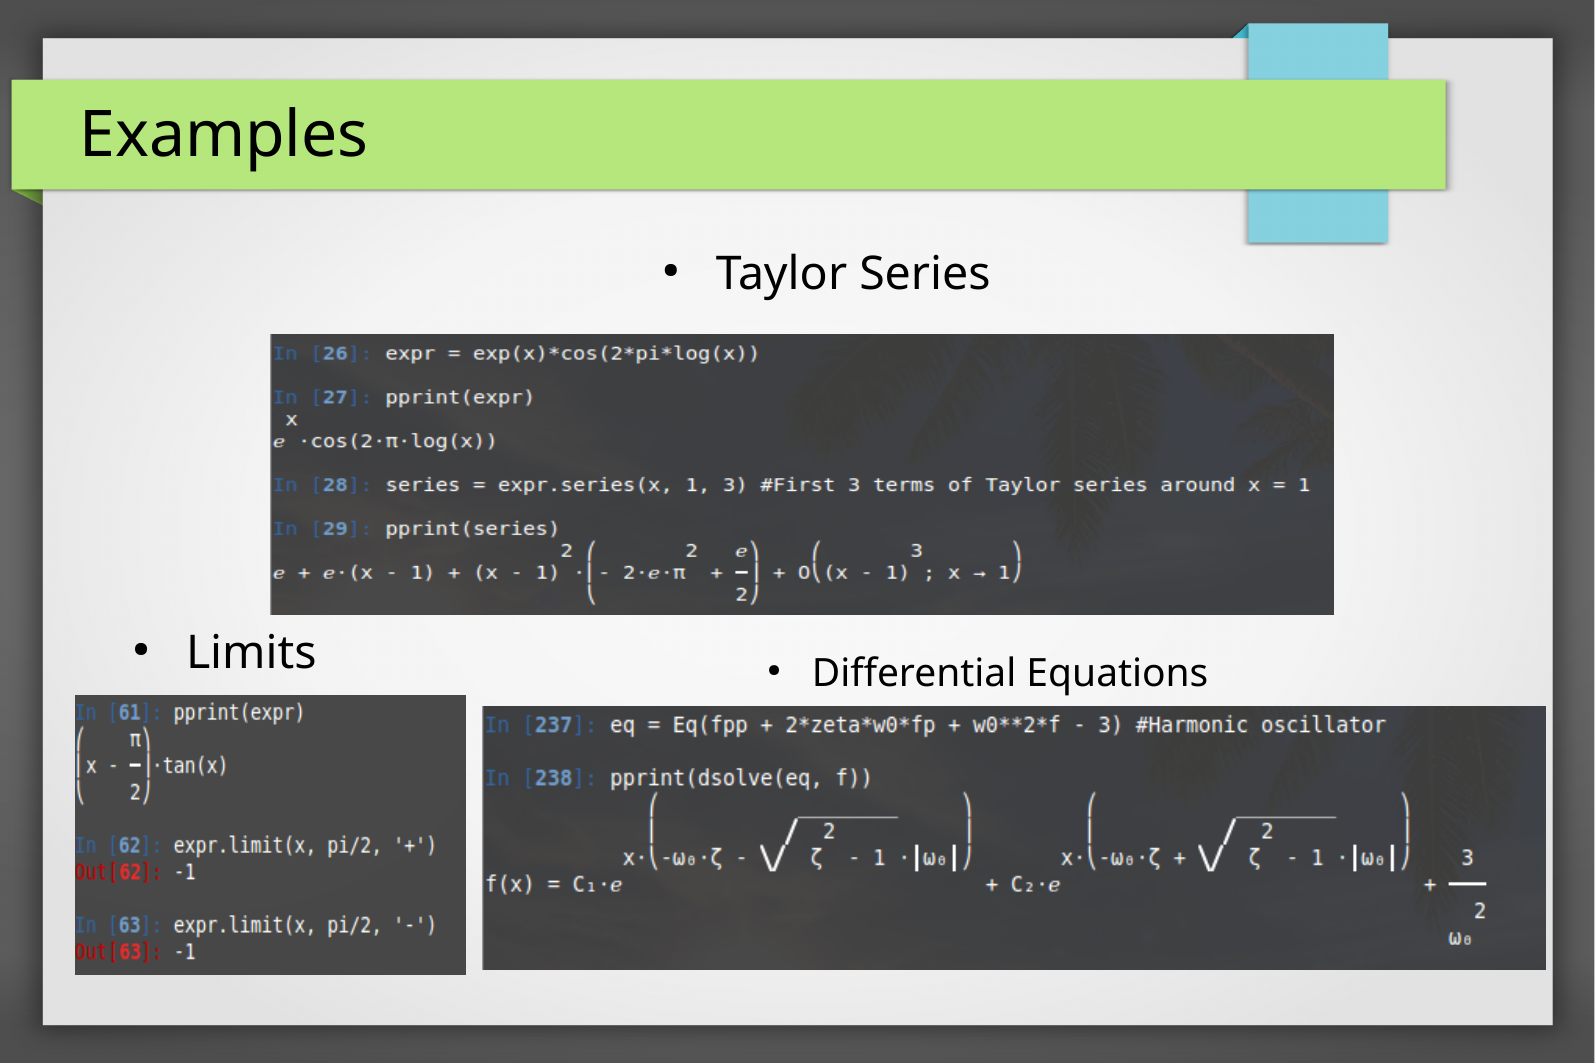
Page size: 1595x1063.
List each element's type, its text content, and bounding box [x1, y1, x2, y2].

picture [0, 0, 1595, 1063]
title Examples [79, 78, 1219, 185]
text_box Limits [115, 618, 481, 711]
text_box Taylor Series [645, 240, 1010, 332]
list Differential Equations [752, 645, 1261, 736]
